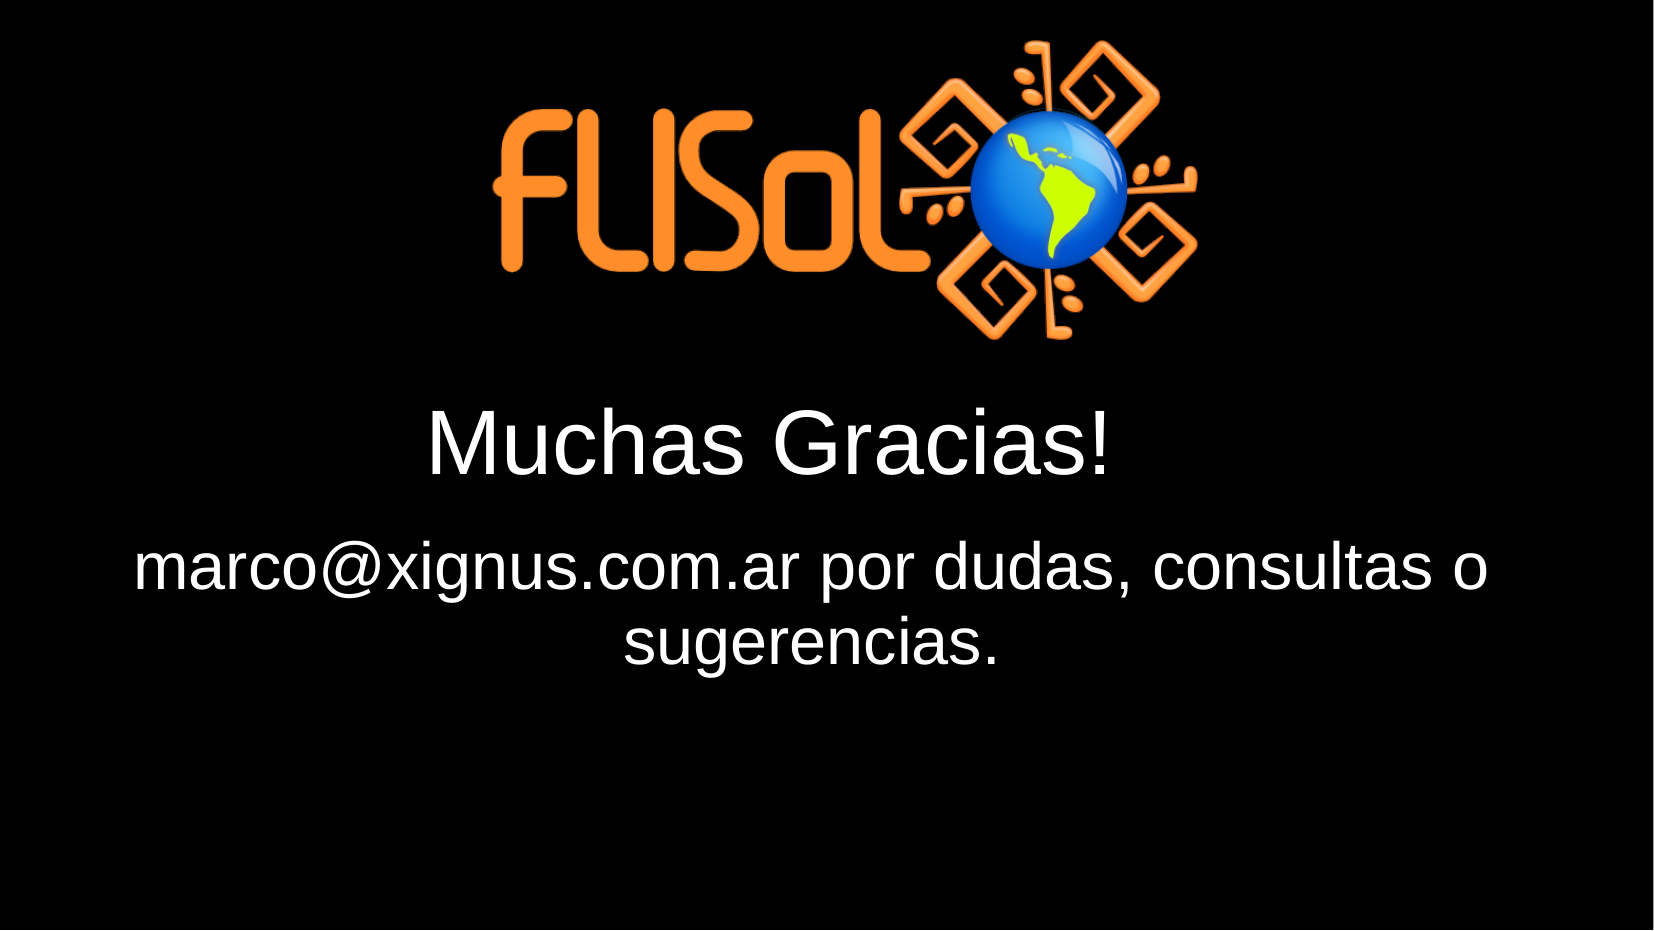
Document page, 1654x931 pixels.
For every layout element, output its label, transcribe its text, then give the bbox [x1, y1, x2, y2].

subtitle marco@xignus.com.ar por dudas, consultas o sugerencias. [29, 357, 1595, 851]
picture [426, 0, 1276, 380]
